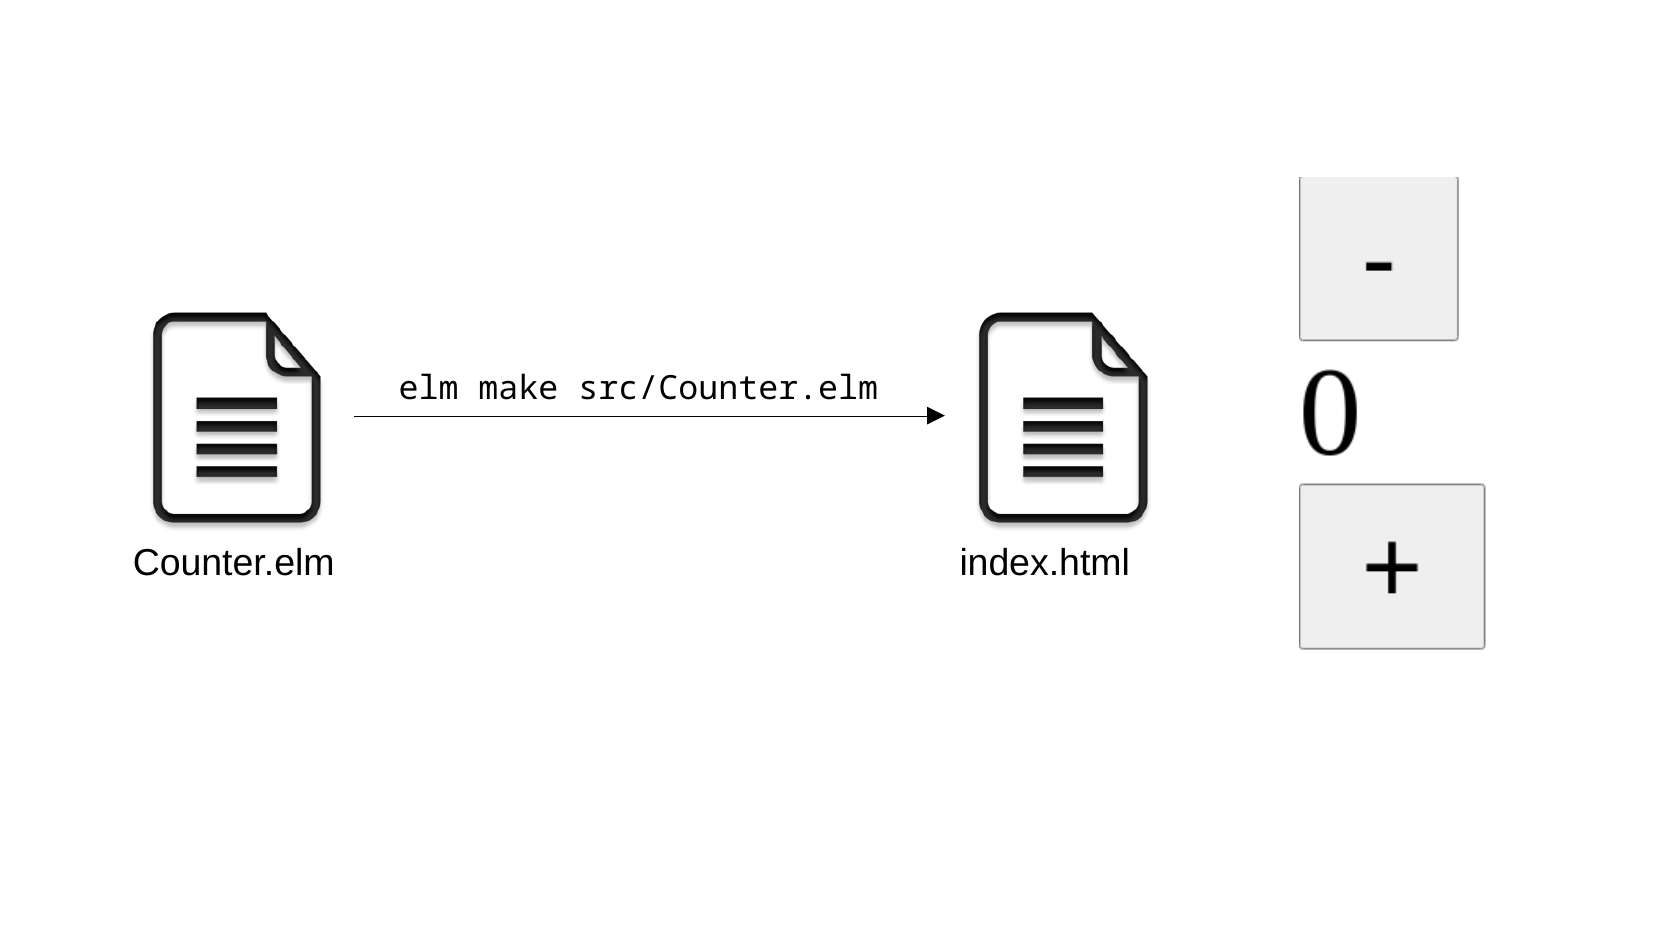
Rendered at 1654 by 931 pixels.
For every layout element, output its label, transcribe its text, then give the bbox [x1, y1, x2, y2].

text_box index.html [944, 533, 1182, 591]
picture [944, 297, 1182, 533]
text_box Counter.elm [118, 533, 355, 591]
picture [1299, 177, 1492, 653]
text_box elm make src/Counter.elm [383, 356, 916, 416]
picture [118, 297, 355, 533]
